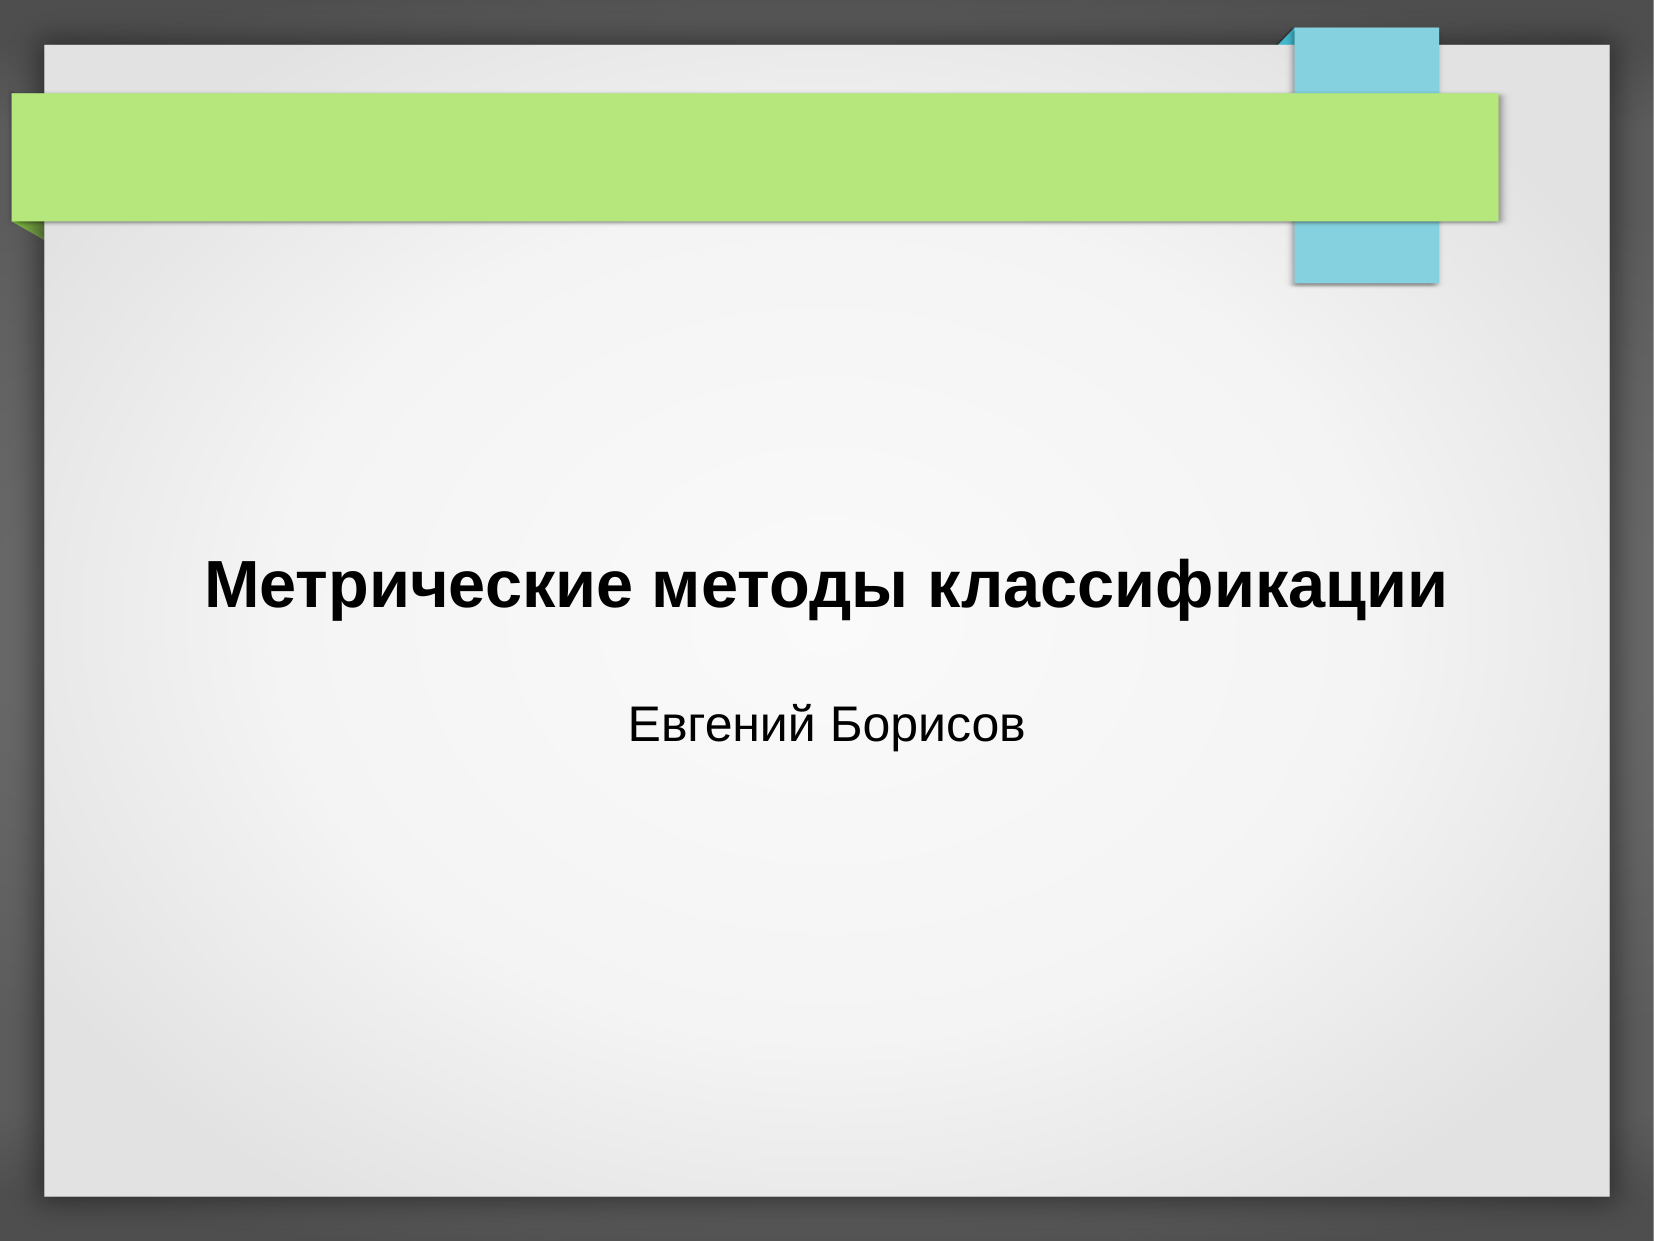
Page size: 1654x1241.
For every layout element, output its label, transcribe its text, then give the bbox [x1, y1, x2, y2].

subtitle Метрические методы классификации Евгений Борисов [82, 290, 1571, 1010]
picture [0, 0, 1654, 1241]
